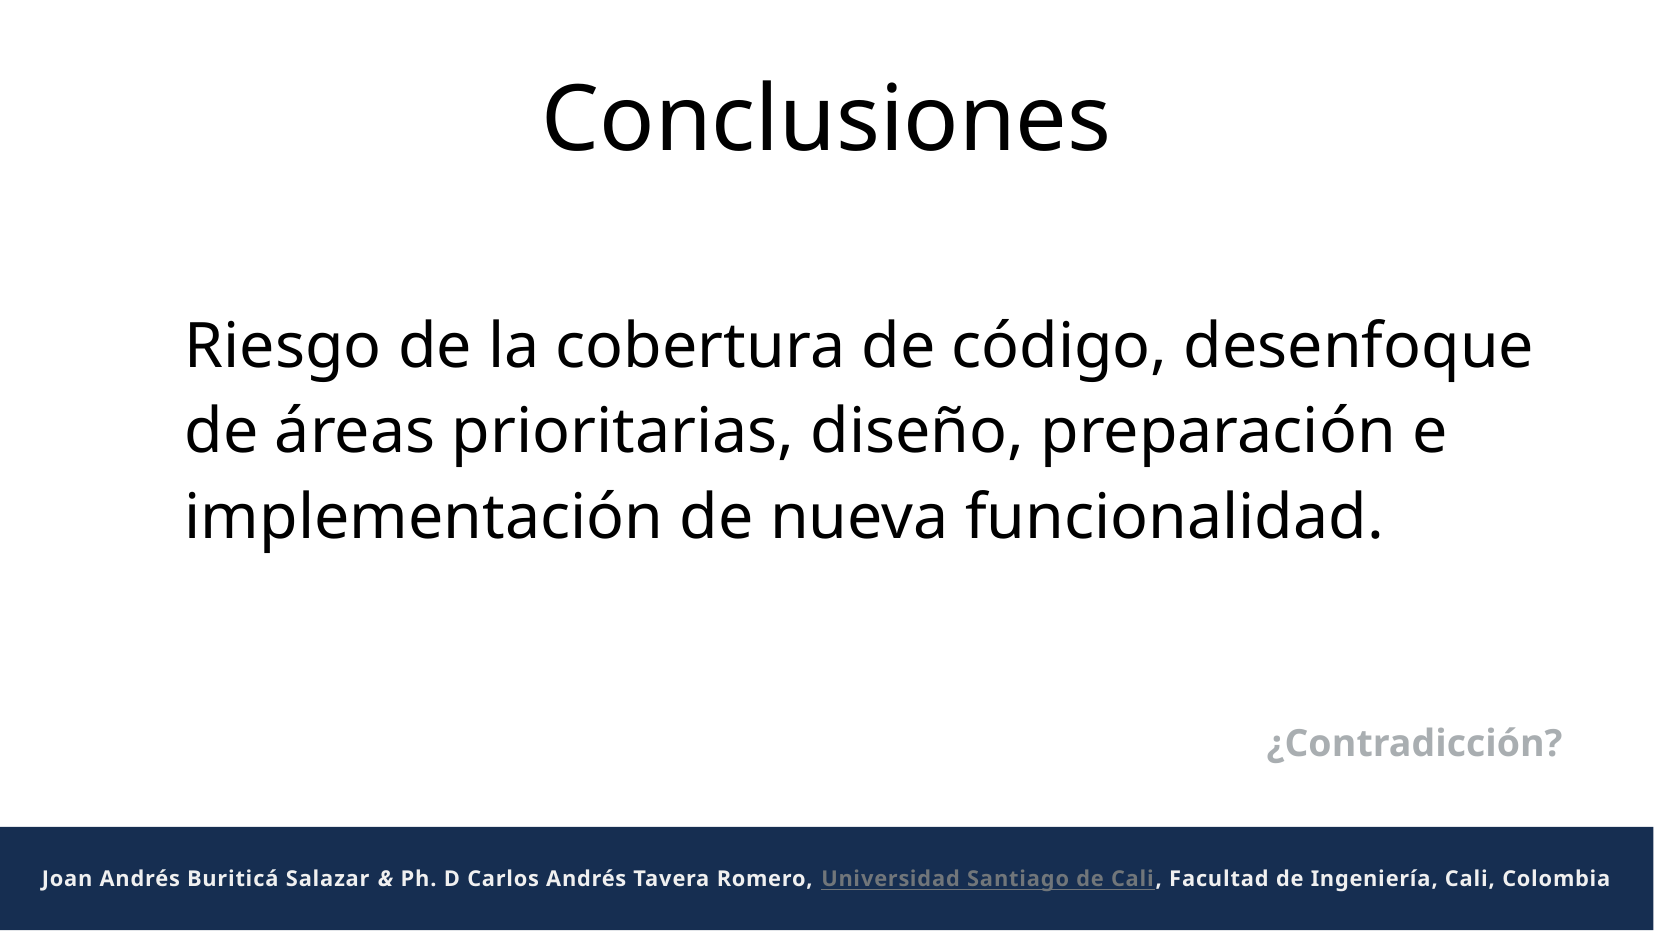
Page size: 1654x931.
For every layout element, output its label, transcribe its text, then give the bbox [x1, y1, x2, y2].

list Riesgo de la cobertura de código, desenfoque de áreas prioritarias, diseño, preparación e implementación de nueva funcionalidad. [118, 300, 1536, 626]
text_box ¿Contradicción? [1251, 708, 1607, 769]
title Conclusiones [82, 37, 1571, 193]
